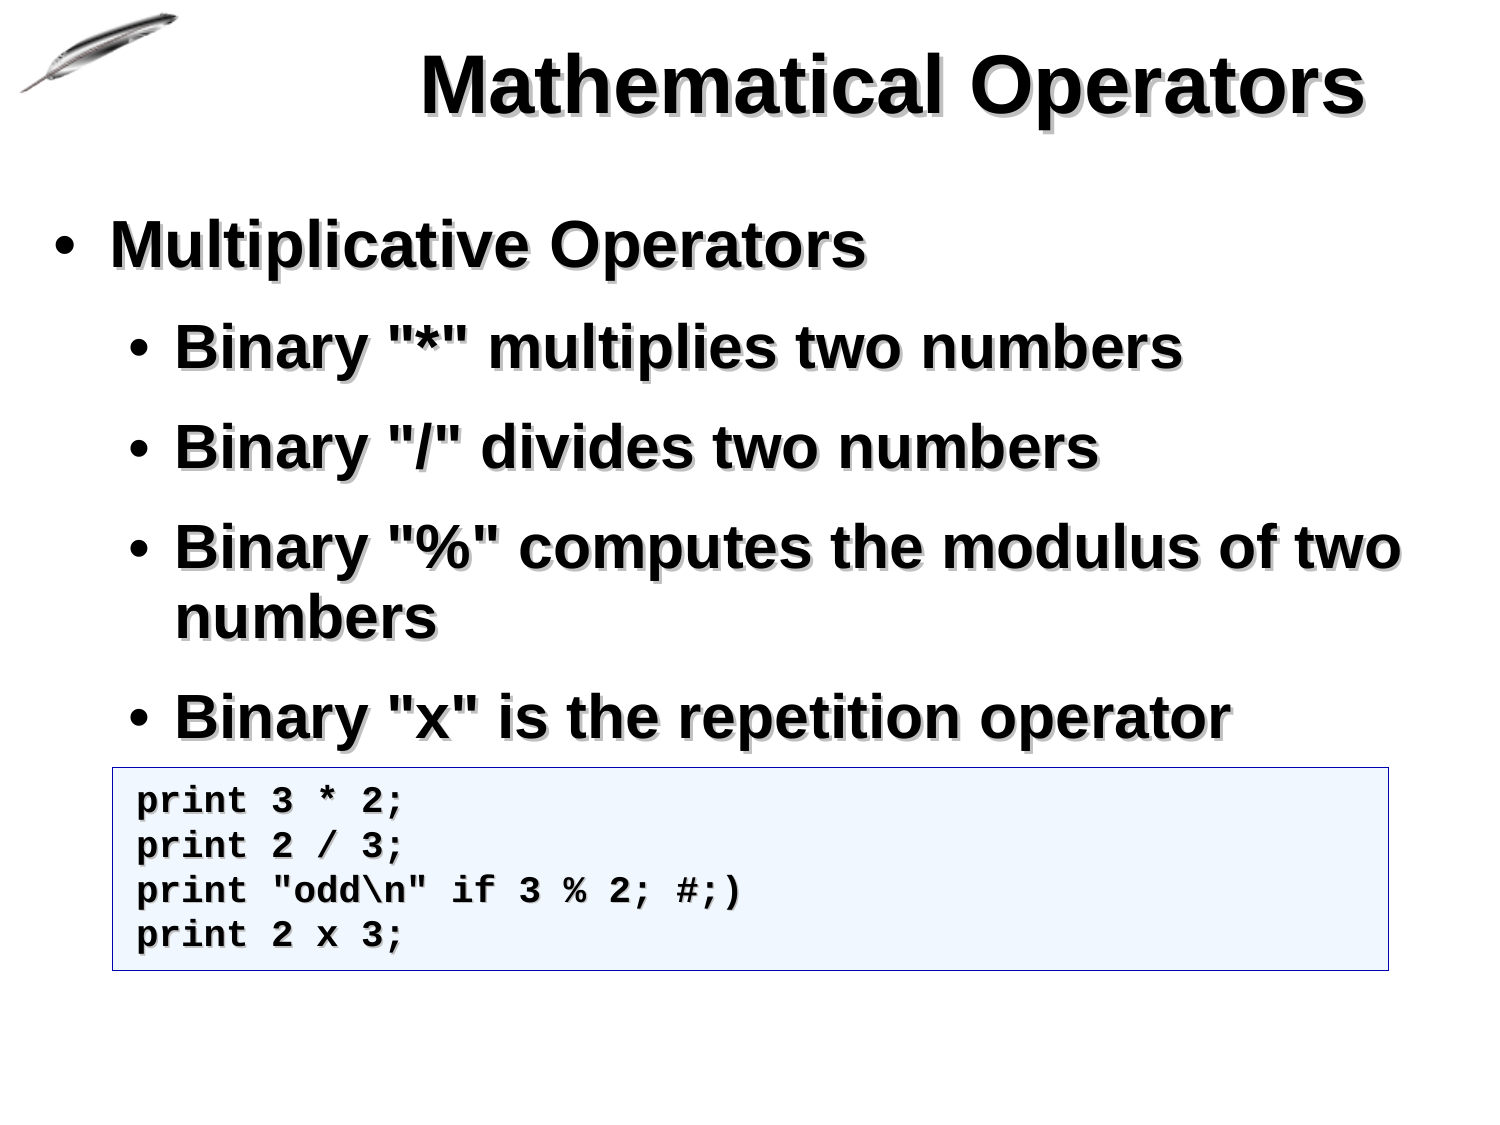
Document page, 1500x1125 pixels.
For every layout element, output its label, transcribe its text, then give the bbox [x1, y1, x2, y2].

picture [16, 11, 184, 95]
list Multiplicative Operators Binary "*" multiplies two numbers Binary "/" divides two numbers Binary "%" computes the modulus of two numbers Binary "x" is the repetition operator [53, 207, 1447, 1084]
text_box print 3 * 2; print 2 / 3; print "odd\n" if 3 % 2; #;) print 2 x 3; [112, 767, 1389, 970]
title Mathematical Operators [419, 0, 1459, 179]
